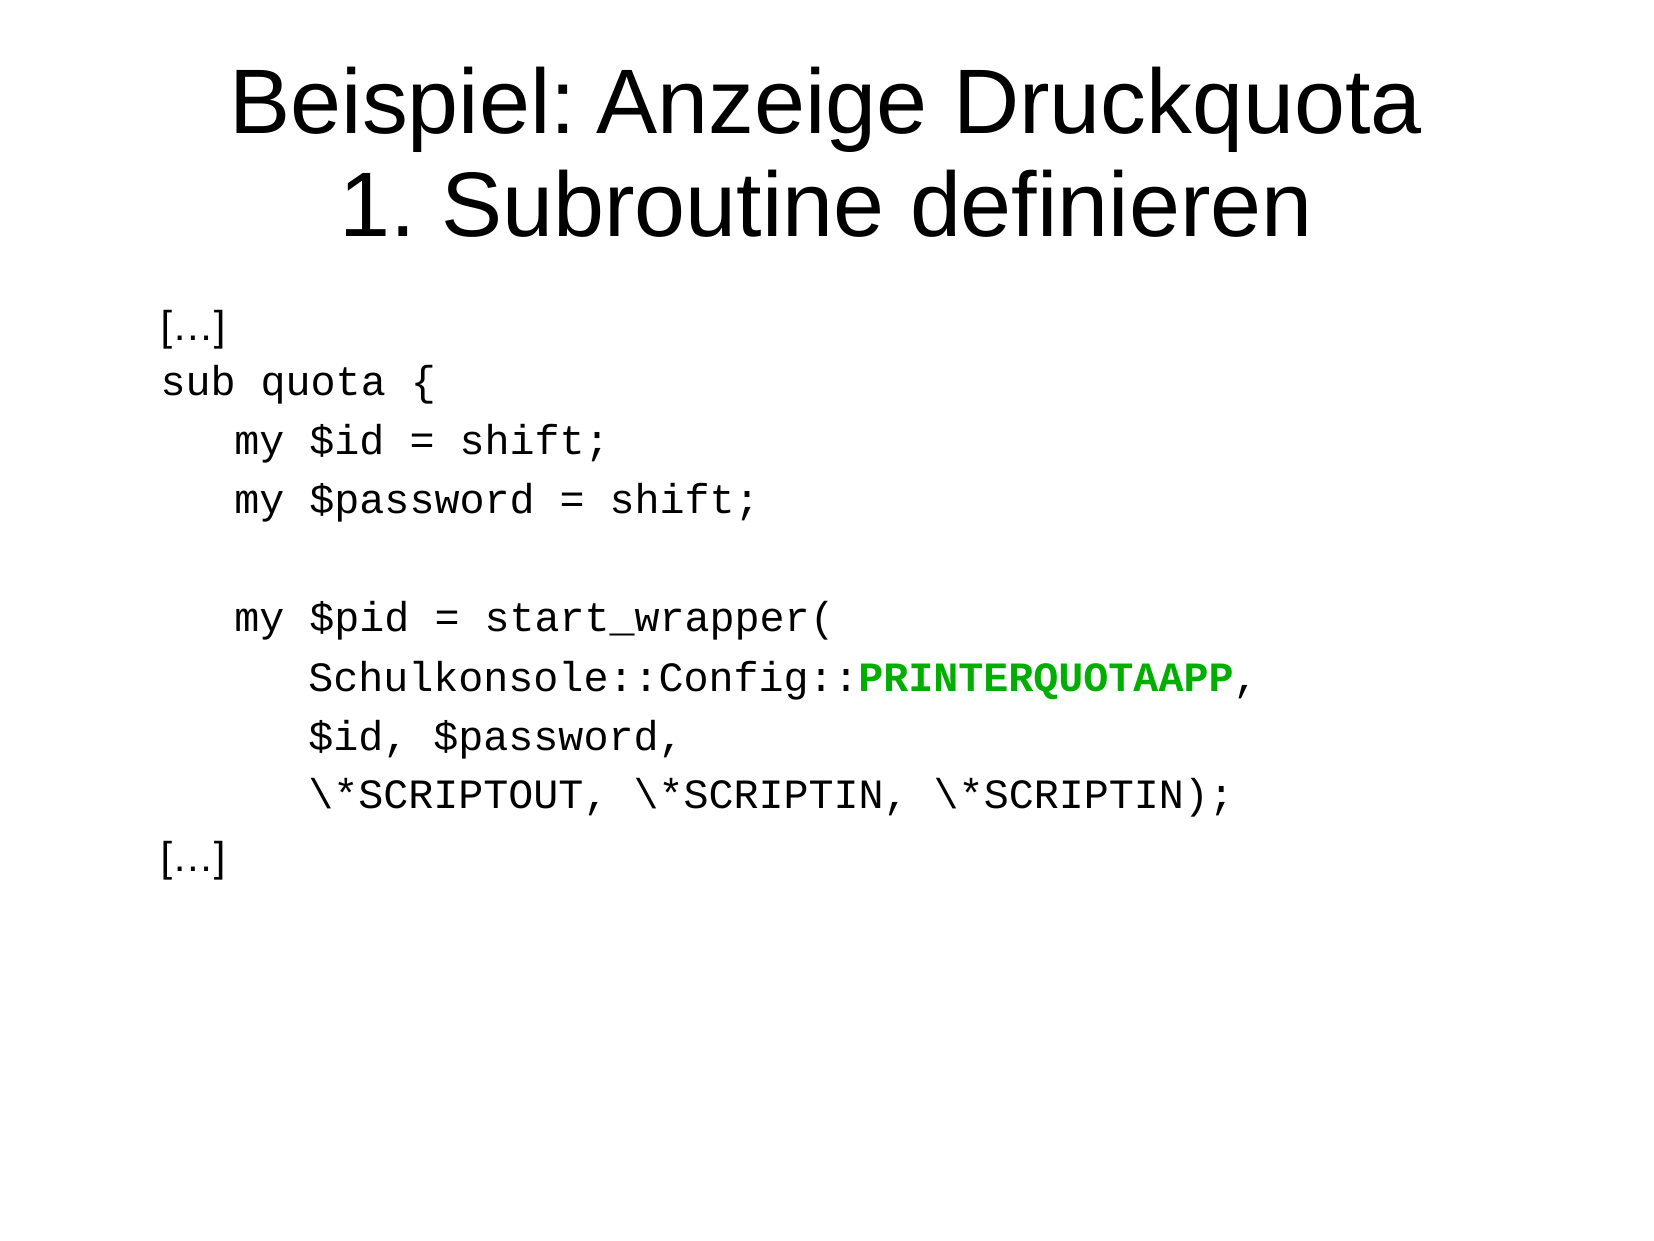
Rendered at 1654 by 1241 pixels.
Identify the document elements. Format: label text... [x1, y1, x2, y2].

title Beispiel: Anzeige Druckquota 1. Subroutine definieren [82, 49, 1571, 257]
text_box […] sub quota { my $id = shift; my $password = shift; my $pid = start_wrapper( Schulkonsole::Config::PRINTERQUOTAAPP, $id, $password, \*SCRIPTOUT, \*SCRIPTIN, \*SCRIPTIN); […] [88, 295, 1565, 1182]
